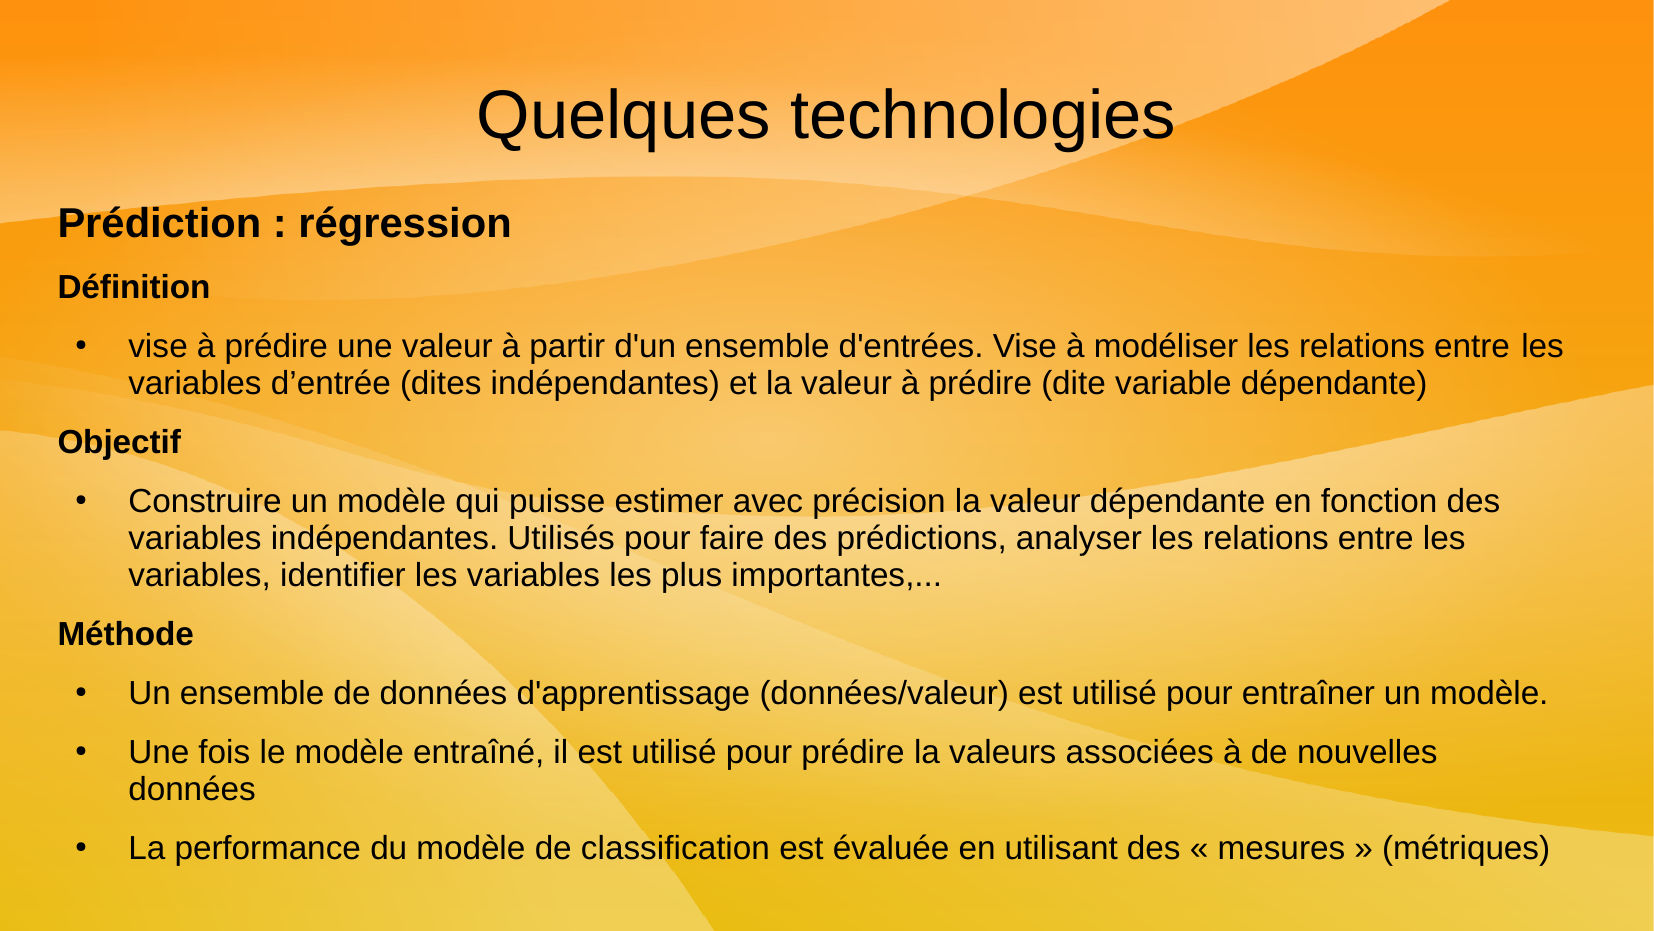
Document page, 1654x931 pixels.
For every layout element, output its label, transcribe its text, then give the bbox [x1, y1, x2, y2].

picture [0, 0, 1654, 931]
title Quelques technologies [82, 37, 1571, 193]
list Prédiction : régression Définition vise à prédire une valeur à partir d'un ensemble d'entrées. Vise à modéliser les relations entre les variables d’entrée (dites indépendantes) et la valeur à prédire (dite variable dépendante) Objectif Construire un modèle qui puisse estimer avec précision la valeur dépendante en fonction des variables indépendantes. Utilisés pour faire des prédictions, analyser les relations entre les variables, identifier les variables les plus importantes,... Méthode Un ensemble de données d'apprentissage (données/valeur) est utilisé pour entraîner un modèle. Une fois le modèle entraîné, il est utilisé pour prédire la valeurs associées à de nouvelles données La performance du modèle de classification est évaluée en utilisant des « mesures » (métriques) [57, 199, 1571, 931]
